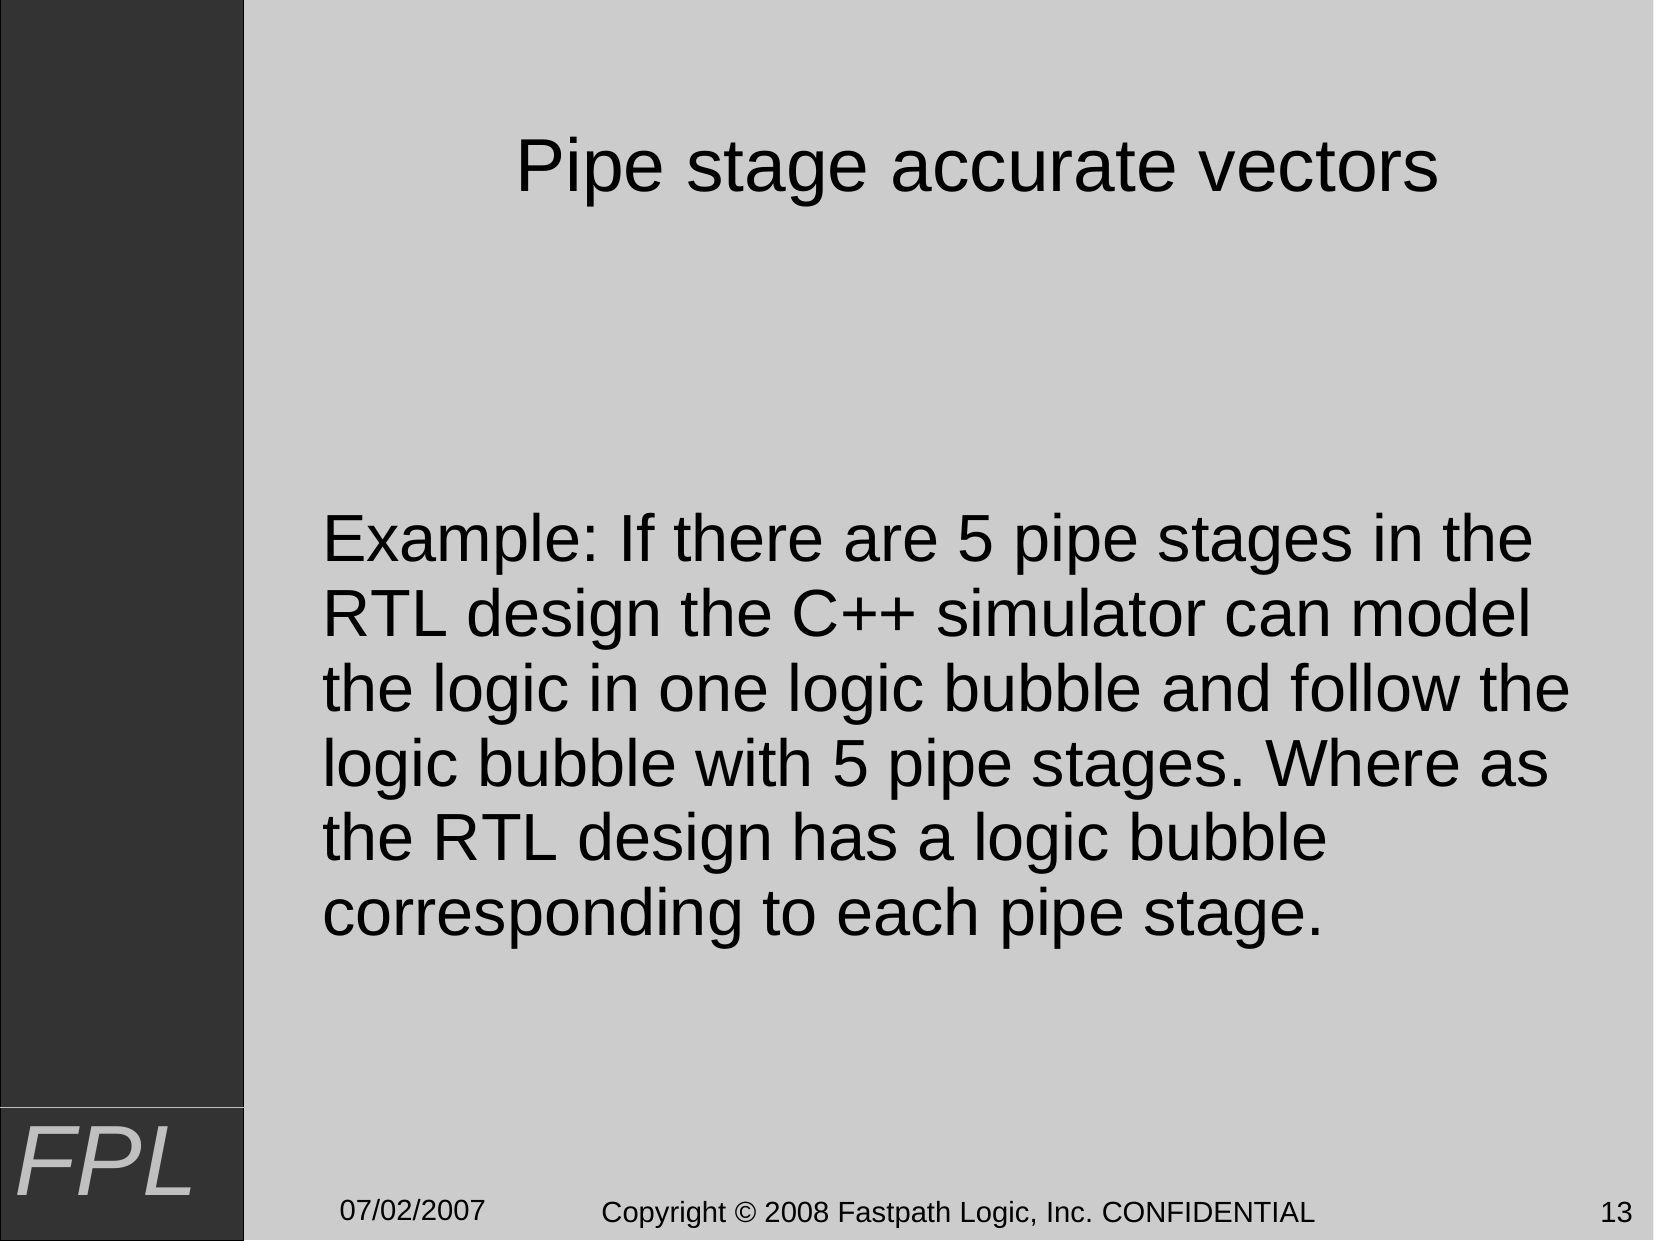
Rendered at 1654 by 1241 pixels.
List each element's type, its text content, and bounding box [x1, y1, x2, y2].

subtitle Example: If there are 5 pipe stages in the RTL design the C++ simulator can model the logic in one logic bubble and follow the logic bubble with 5 pipe stages. Where as the RTL design has a logic bubble corresponding to each pipe stage. [322, 272, 1635, 1179]
title Pipe stage accurate vectors [427, 57, 1530, 272]
